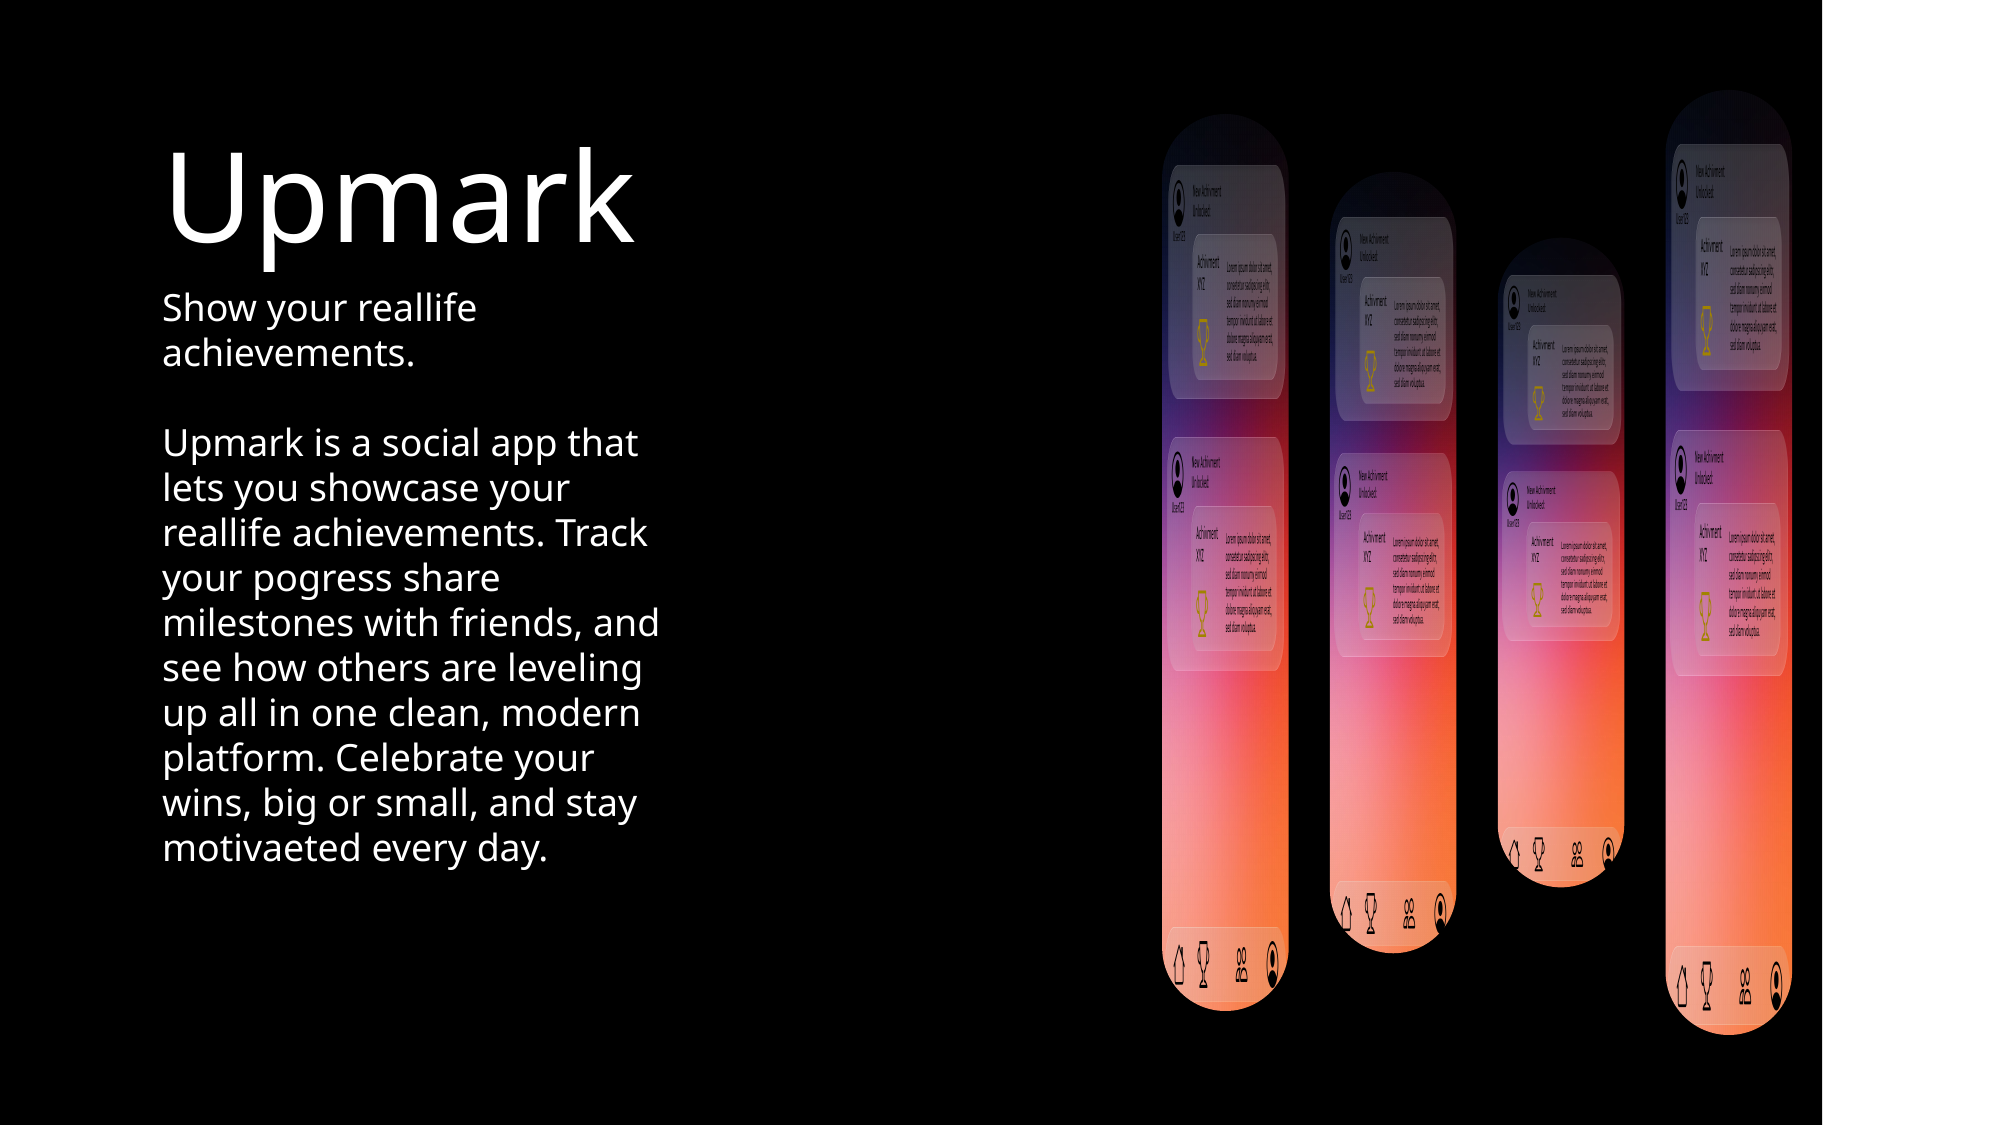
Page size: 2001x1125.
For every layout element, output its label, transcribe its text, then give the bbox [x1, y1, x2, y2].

text_box [0, 0, 1822, 1125]
text_box Upmark [146, 109, 695, 276]
text_box Show your reallife achievements. Upmark is a social app that lets you showcase your reallife achievements. Track your pogress share milestones with friends, and see how others are leveling up all in one clean, modern platform. Celebrate your wins, big or small, and stay motivaeted every day. [146, 276, 702, 883]
